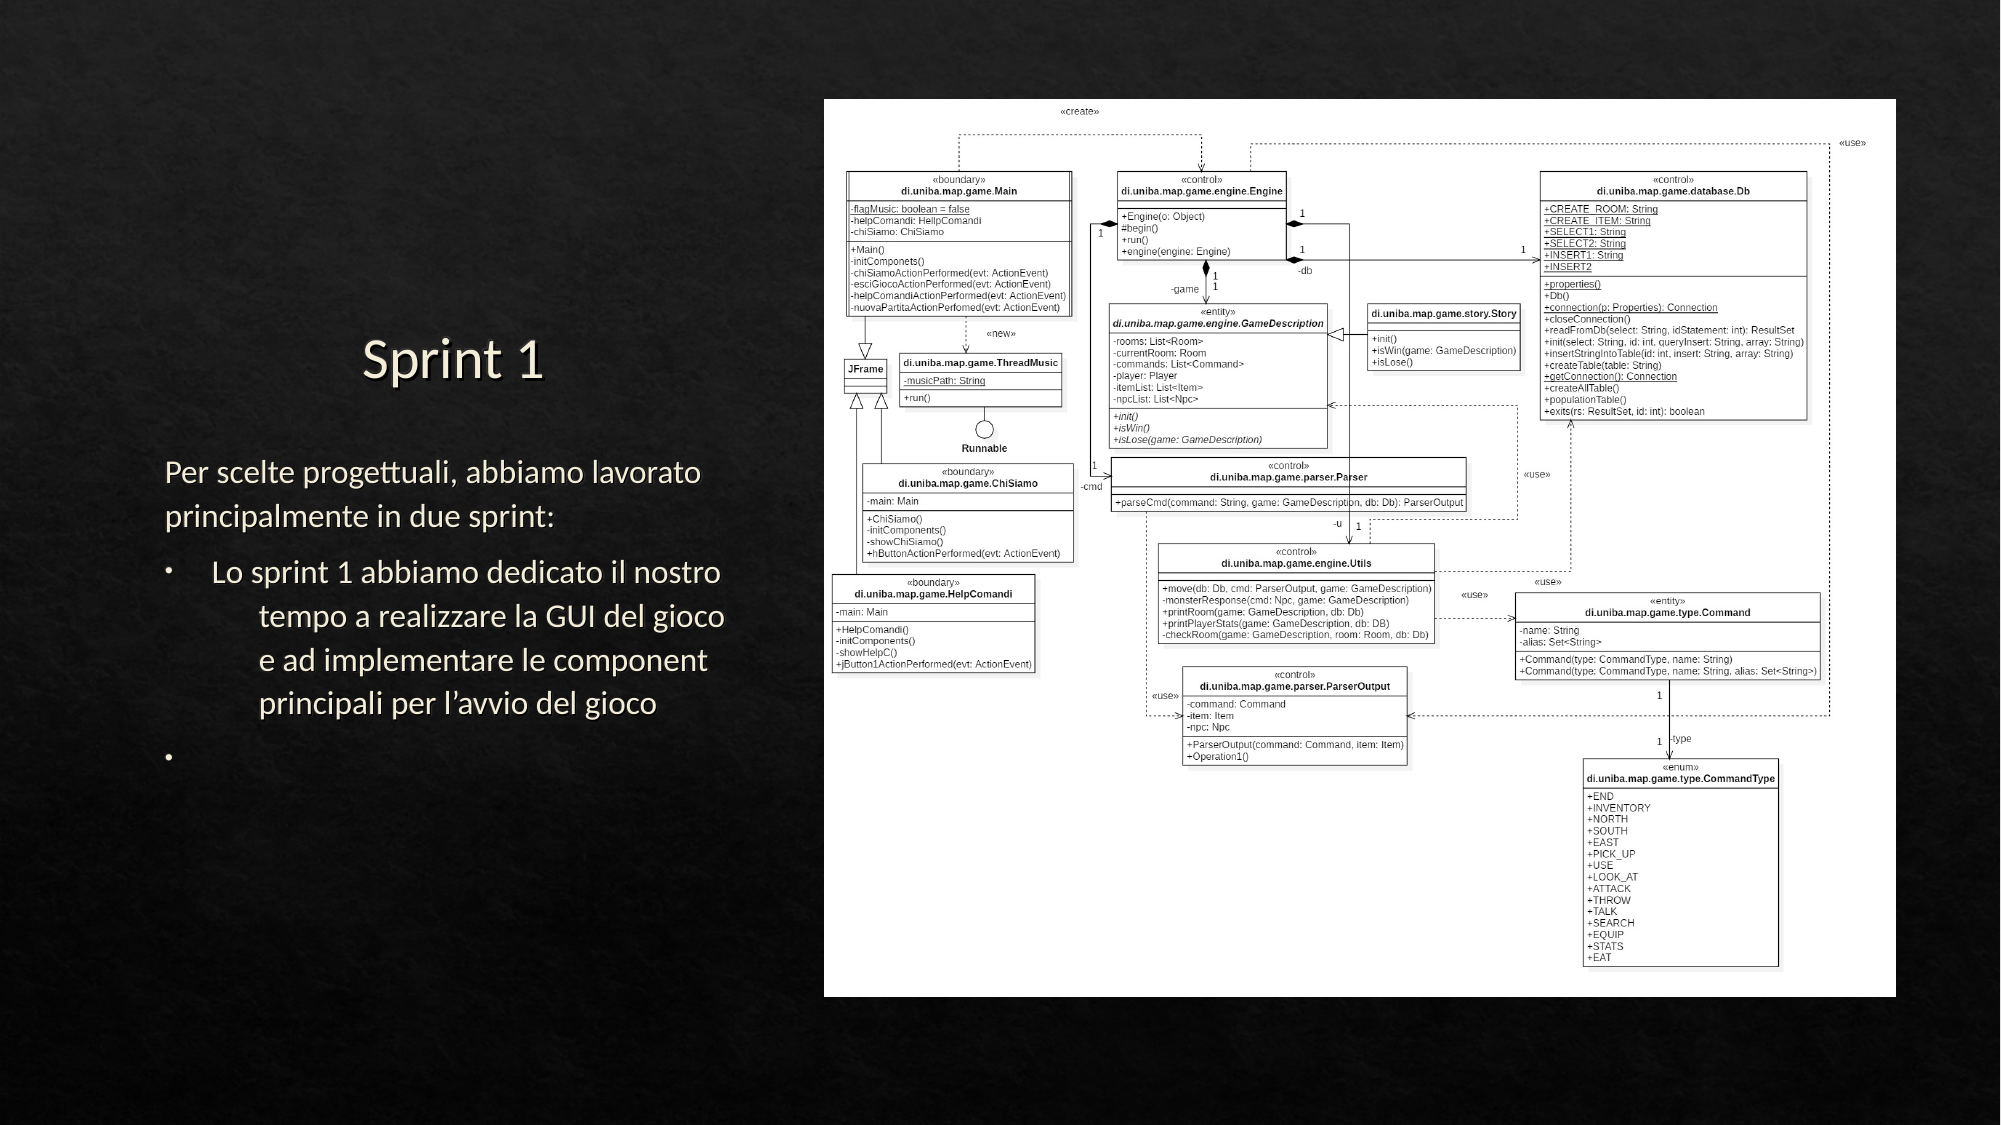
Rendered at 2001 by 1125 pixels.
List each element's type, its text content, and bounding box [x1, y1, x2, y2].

title Sprint 1 [149, 99, 758, 399]
picture [824, 99, 1896, 997]
list Per scelte progettuali, abbiamo lavorato principalmente in due sprint: Lo sprint 1 abbiamo dedicato il nostro tempo a realizzare la GUI del gioco e ad implementare le component principali per l’avvio del gioco [149, 438, 758, 934]
